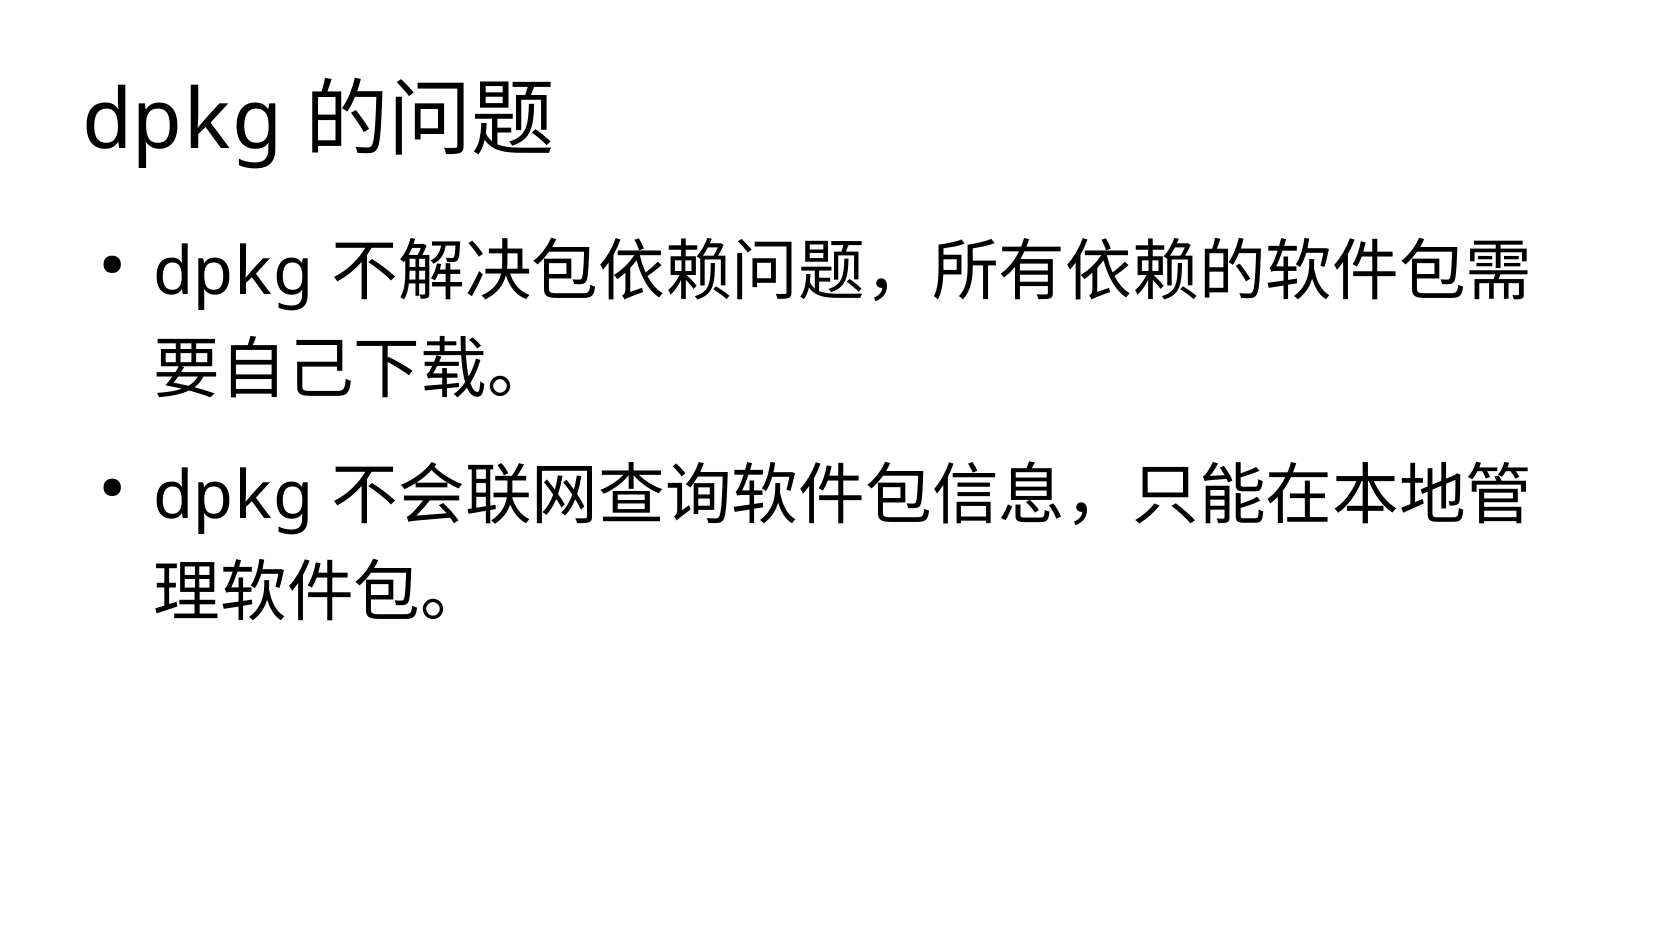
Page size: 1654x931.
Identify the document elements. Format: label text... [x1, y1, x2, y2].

list dpkg不解决包依赖问题，所有依赖的软件包需要自己下载。 dpkg不会联网查询软件包信息，只能在本地管理软件包。 [82, 217, 1571, 758]
title dpkg的问题 [82, 37, 1571, 189]
